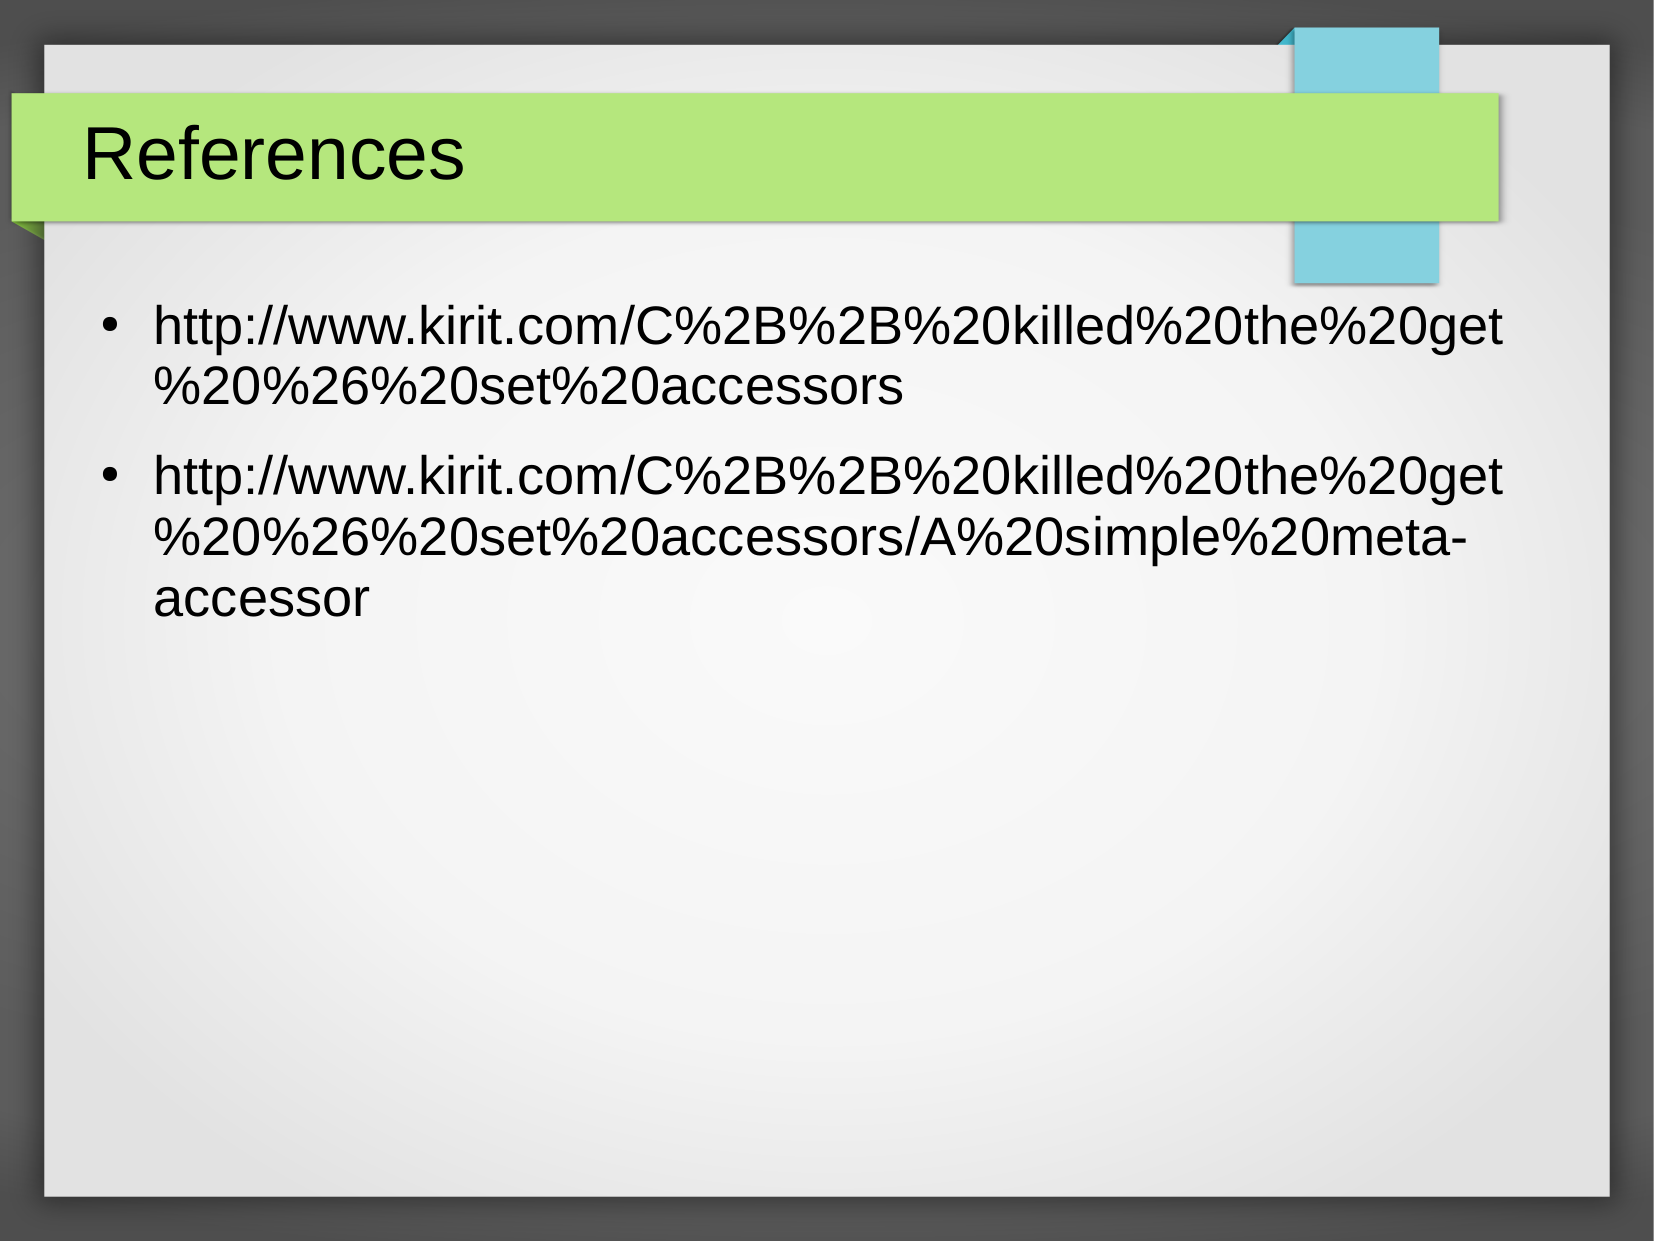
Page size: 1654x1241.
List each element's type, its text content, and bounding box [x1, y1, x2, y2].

picture [0, 0, 1654, 1241]
list http://www.kirit.com/C%2B%2B%20killed%20the%20get%20%26%20set%20accessors http://www.kirit.com/C%2B%2B%20killed%20the%20get%20%26%20set%20accessors/A%20simple%20meta-accessor [82, 295, 1571, 1015]
title References [82, 94, 1264, 213]
